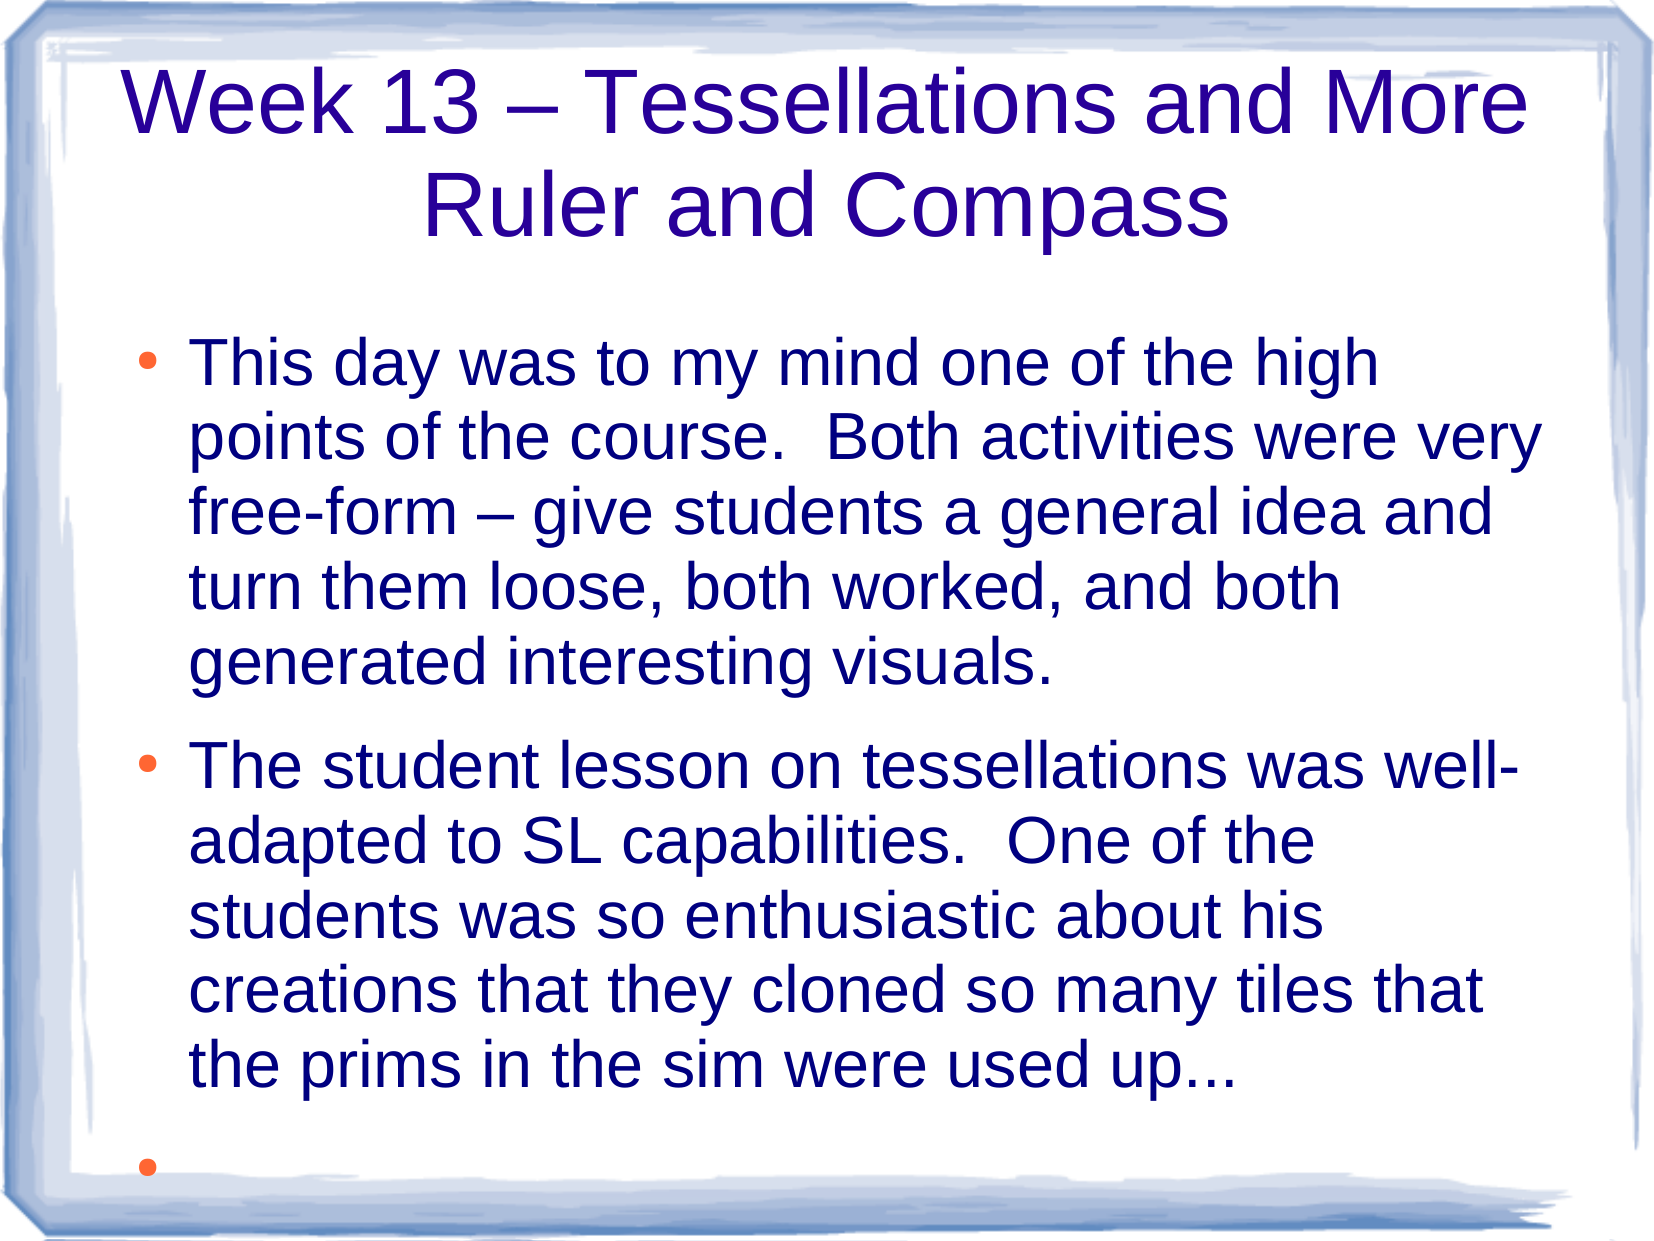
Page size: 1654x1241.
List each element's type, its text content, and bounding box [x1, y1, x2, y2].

picture [0, 0, 1654, 1241]
list This day was to my mind one of the high points of the course. Both activities were very free-form – give students a general idea and turn them loose, both worked, and both generated interesting visuals. The student lesson on tessellations was well-adapted to SL capabilities. One of the students was so enthusiastic about his creations that they cloned so many tiles that the prims in the sim were used up... [118, 324, 1571, 1207]
title Week 13 – Tessellations and More Ruler and Compass [82, 50, 1571, 256]
